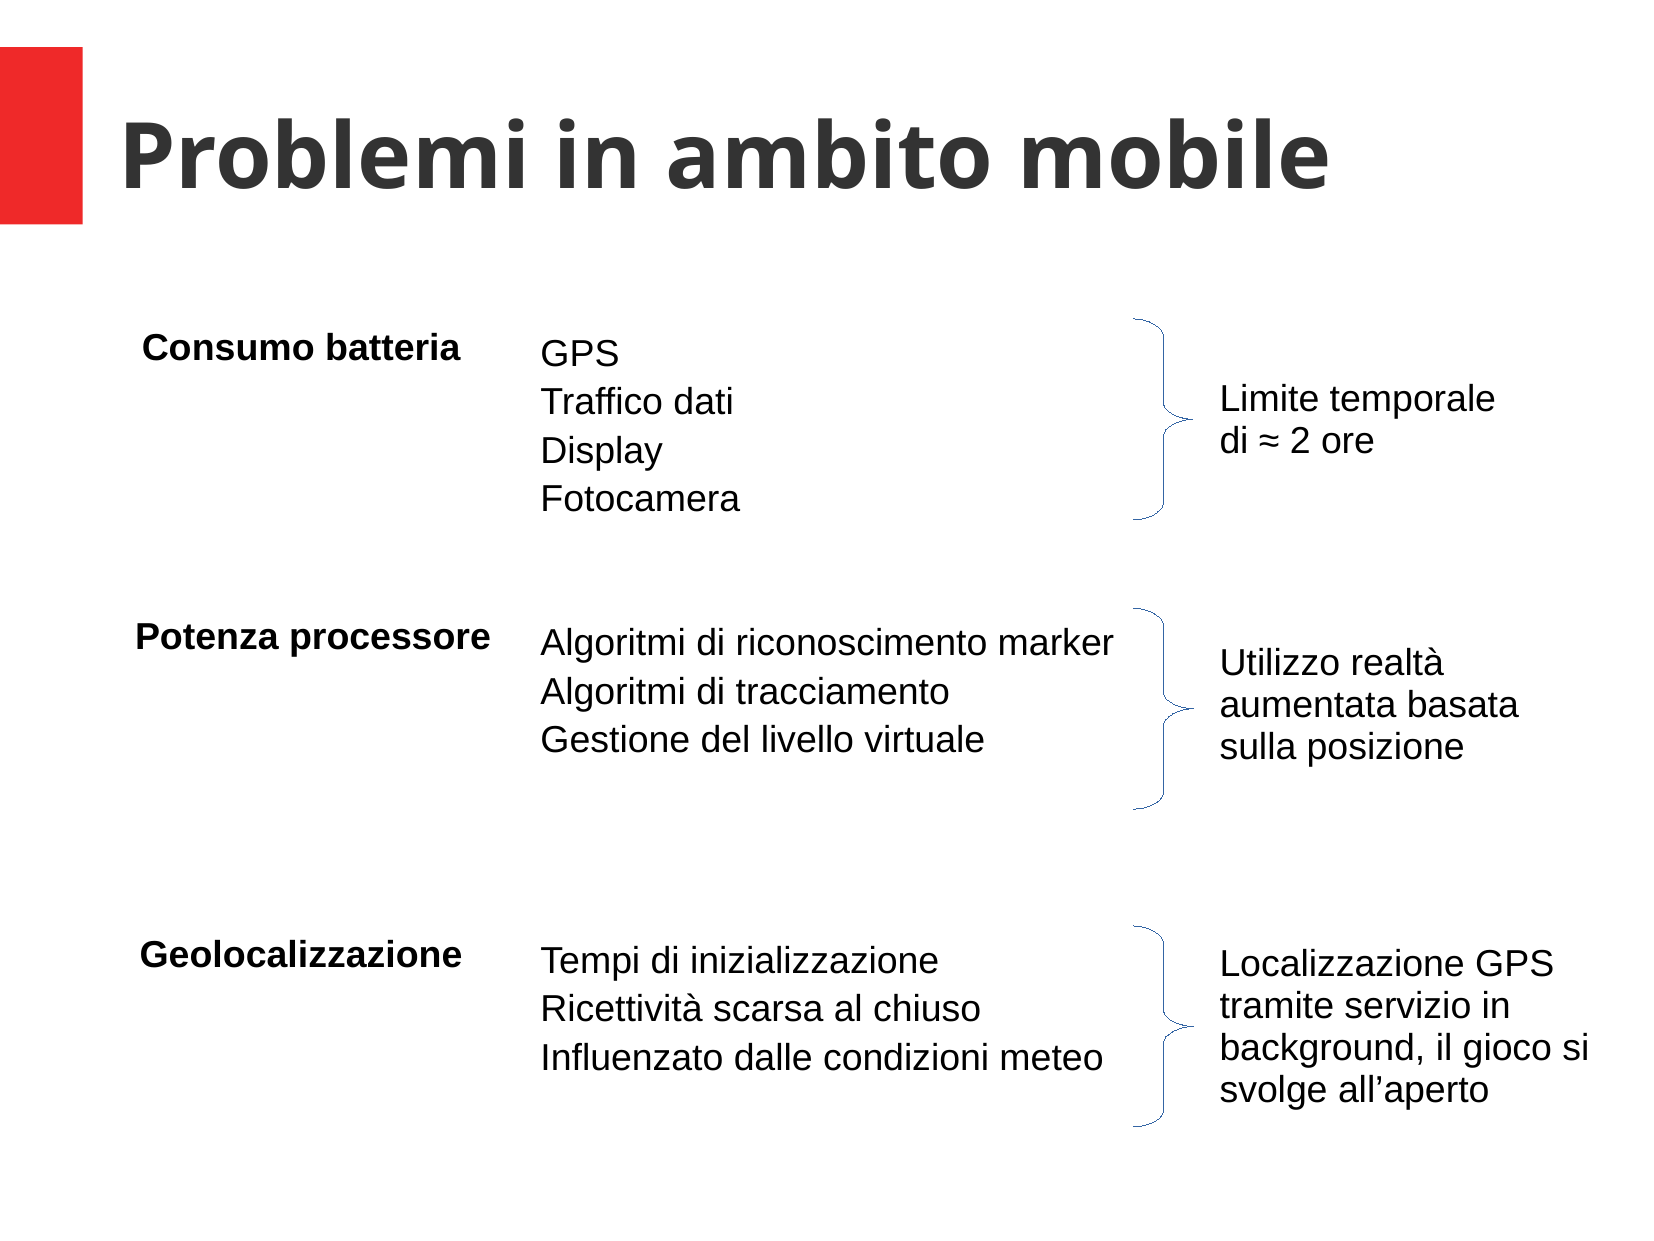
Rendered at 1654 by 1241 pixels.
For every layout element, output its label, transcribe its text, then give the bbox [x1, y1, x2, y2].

text_box Limite temporale di ≈ 2 ore [1204, 369, 1524, 469]
text_box Localizzazione GPS tramite servizio in background, il gioco si svolge all’aperto [1204, 935, 1607, 1118]
text_box GPS Traffico dati Display Fotocamera [525, 318, 780, 532]
title Problemi in ambito mobile [118, 49, 1571, 257]
text_box Potenza processore [118, 608, 508, 672]
text_box Utilizzo realtà aumentata basata sulla posizione [1204, 633, 1548, 784]
text_box Geolocalizzazione [118, 925, 485, 997]
text_box Consumo batteria [118, 318, 485, 390]
text_box Tempi di inizializzazione Ricettività scarsa al chiuso Influenzato dalle condizioni meteo [525, 925, 1123, 1080]
text_box Algoritmi di riconoscimento marker Algoritmi di tracciamento Gestione del livello virtuale [525, 608, 1134, 774]
